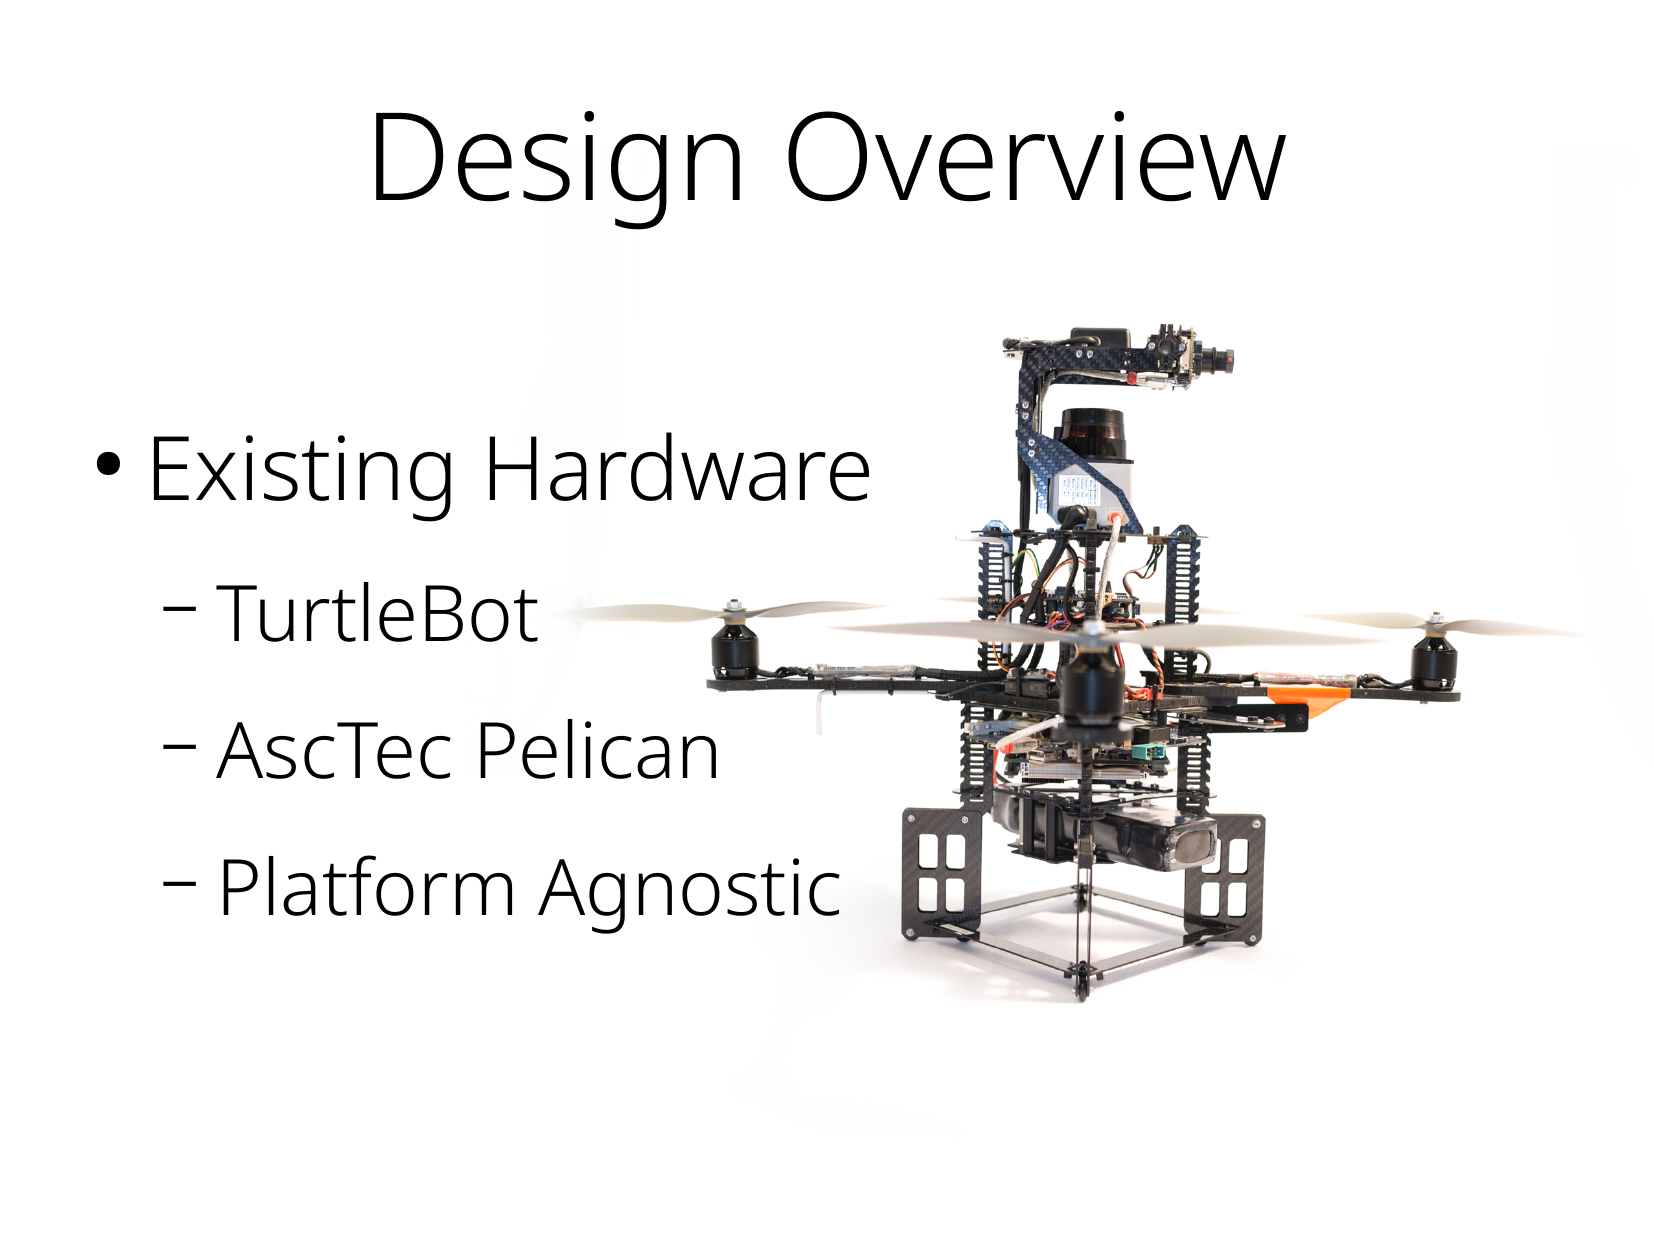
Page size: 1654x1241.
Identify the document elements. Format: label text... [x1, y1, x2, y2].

title Design Overview [82, 49, 1571, 257]
picture [465, 149, 1654, 1171]
list Existing Hardware TurtleBot AscTec Pelican Platform Agnostic [75, 405, 1564, 1126]
